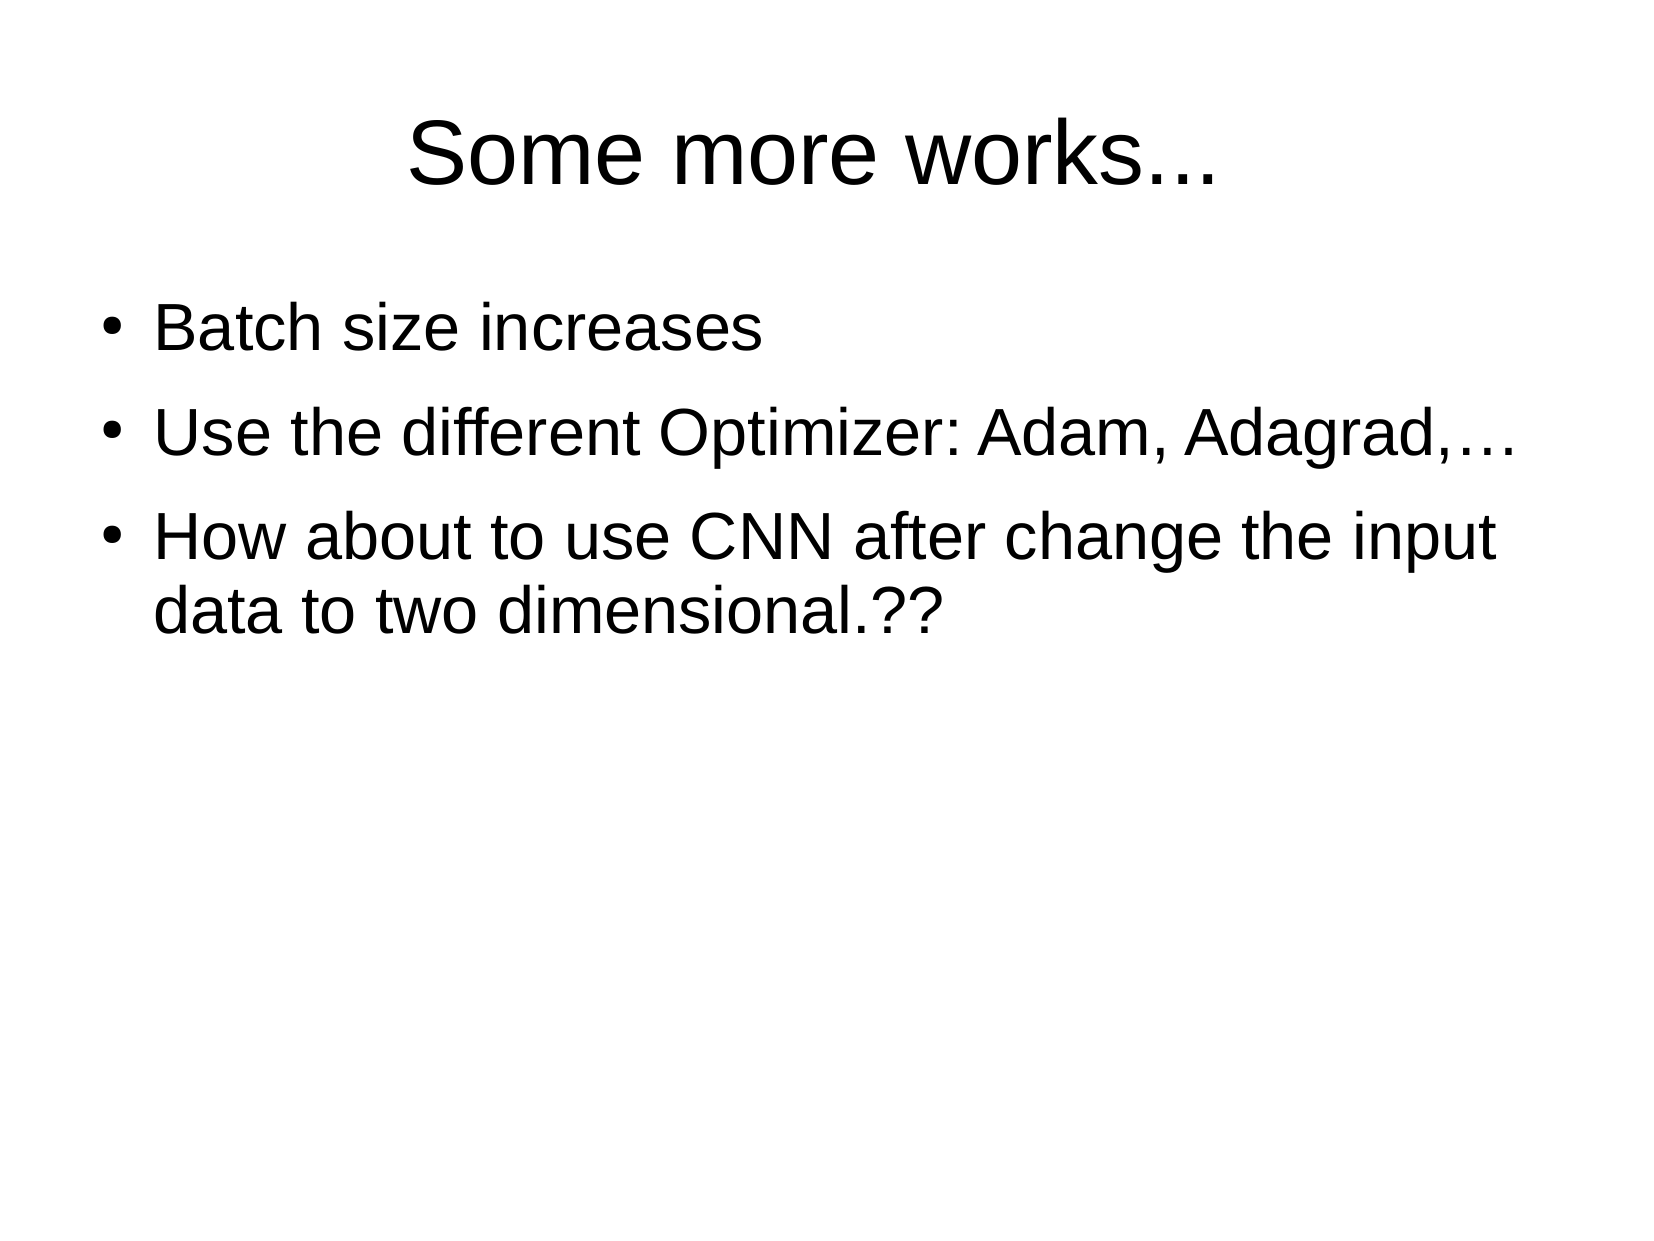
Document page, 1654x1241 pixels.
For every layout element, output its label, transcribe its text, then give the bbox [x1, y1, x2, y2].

list Batch size increases Use the different Optimizer: Adam, Adagrad,… How about to use CNN after change the input data to two dimensional.?? [82, 290, 1571, 1010]
title Some more works... [82, 49, 1571, 257]
